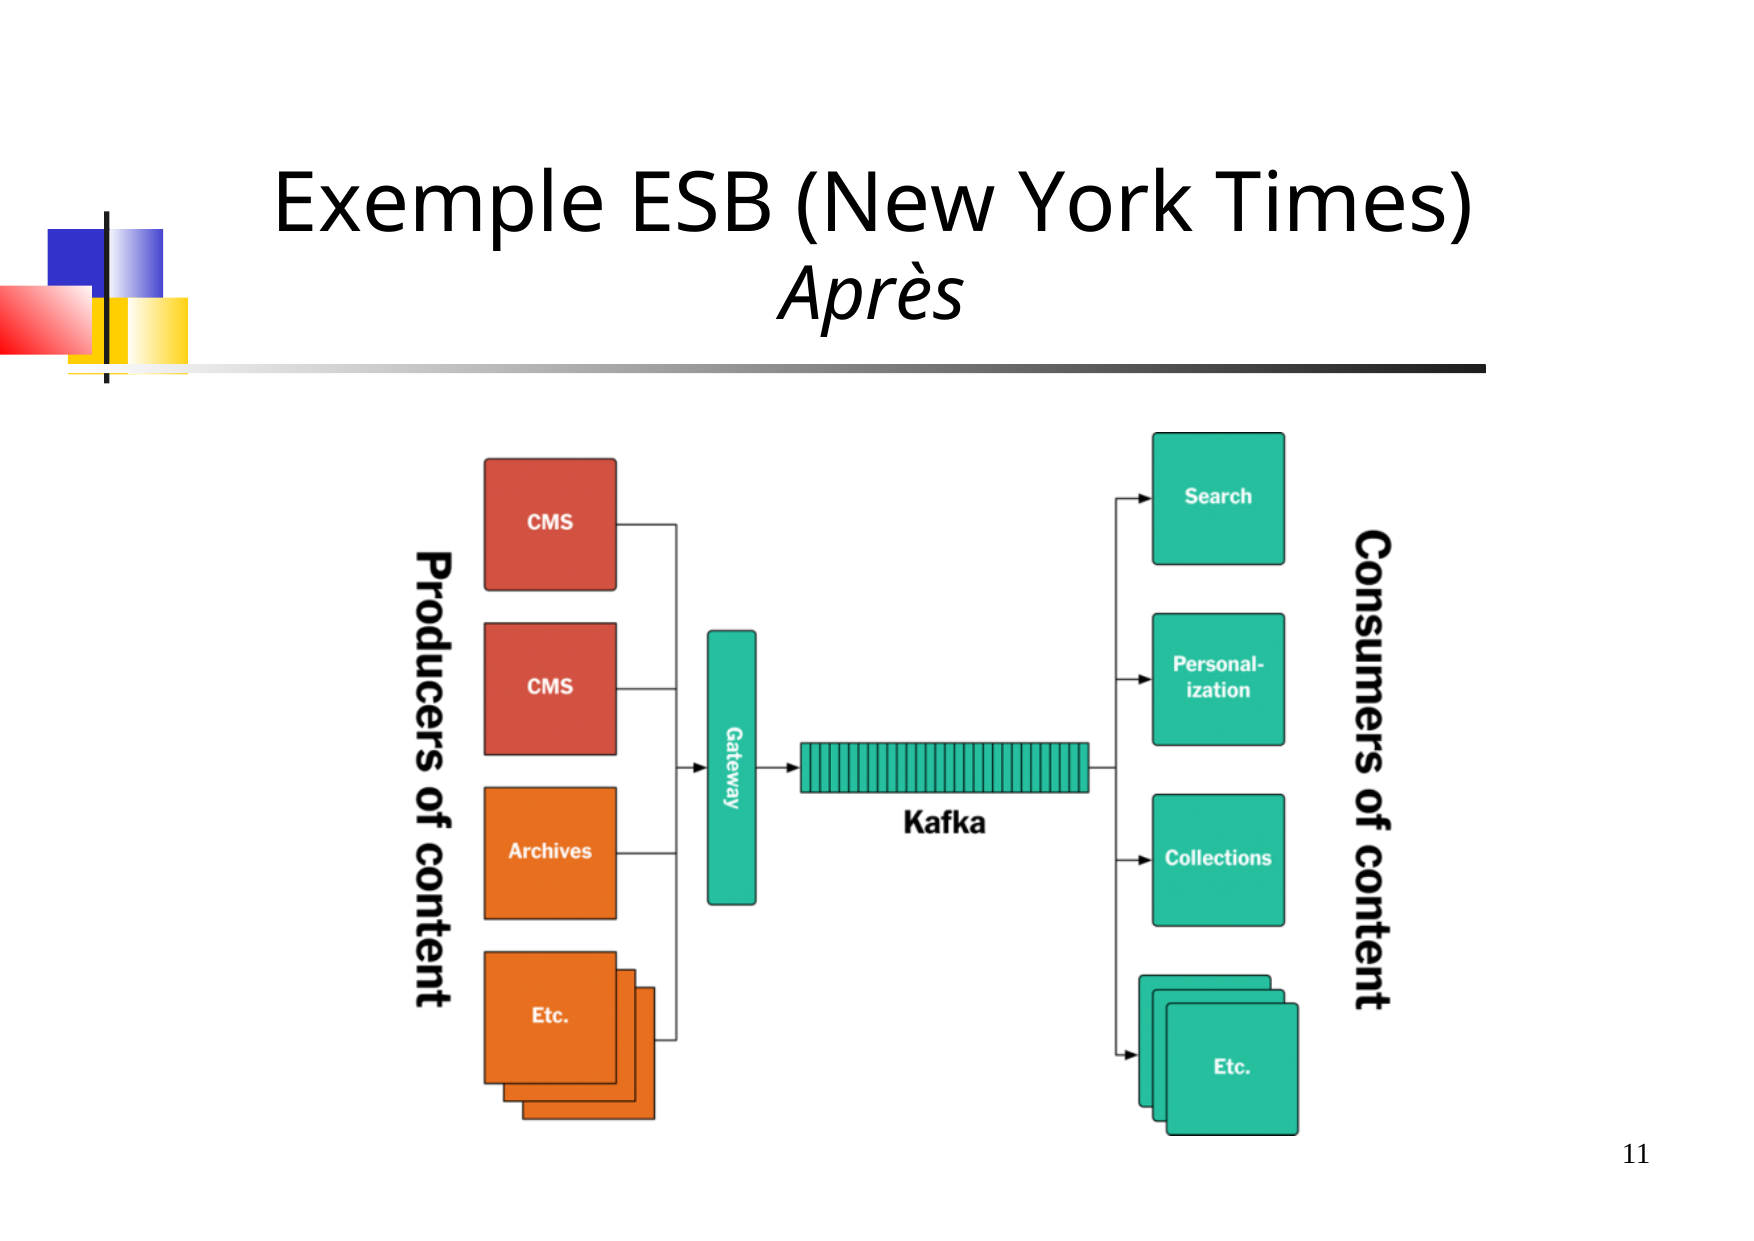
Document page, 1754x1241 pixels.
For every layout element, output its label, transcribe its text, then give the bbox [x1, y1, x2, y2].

title Exemple ESB (New York Times) Après [179, 139, 1567, 351]
picture [390, 432, 1404, 1136]
